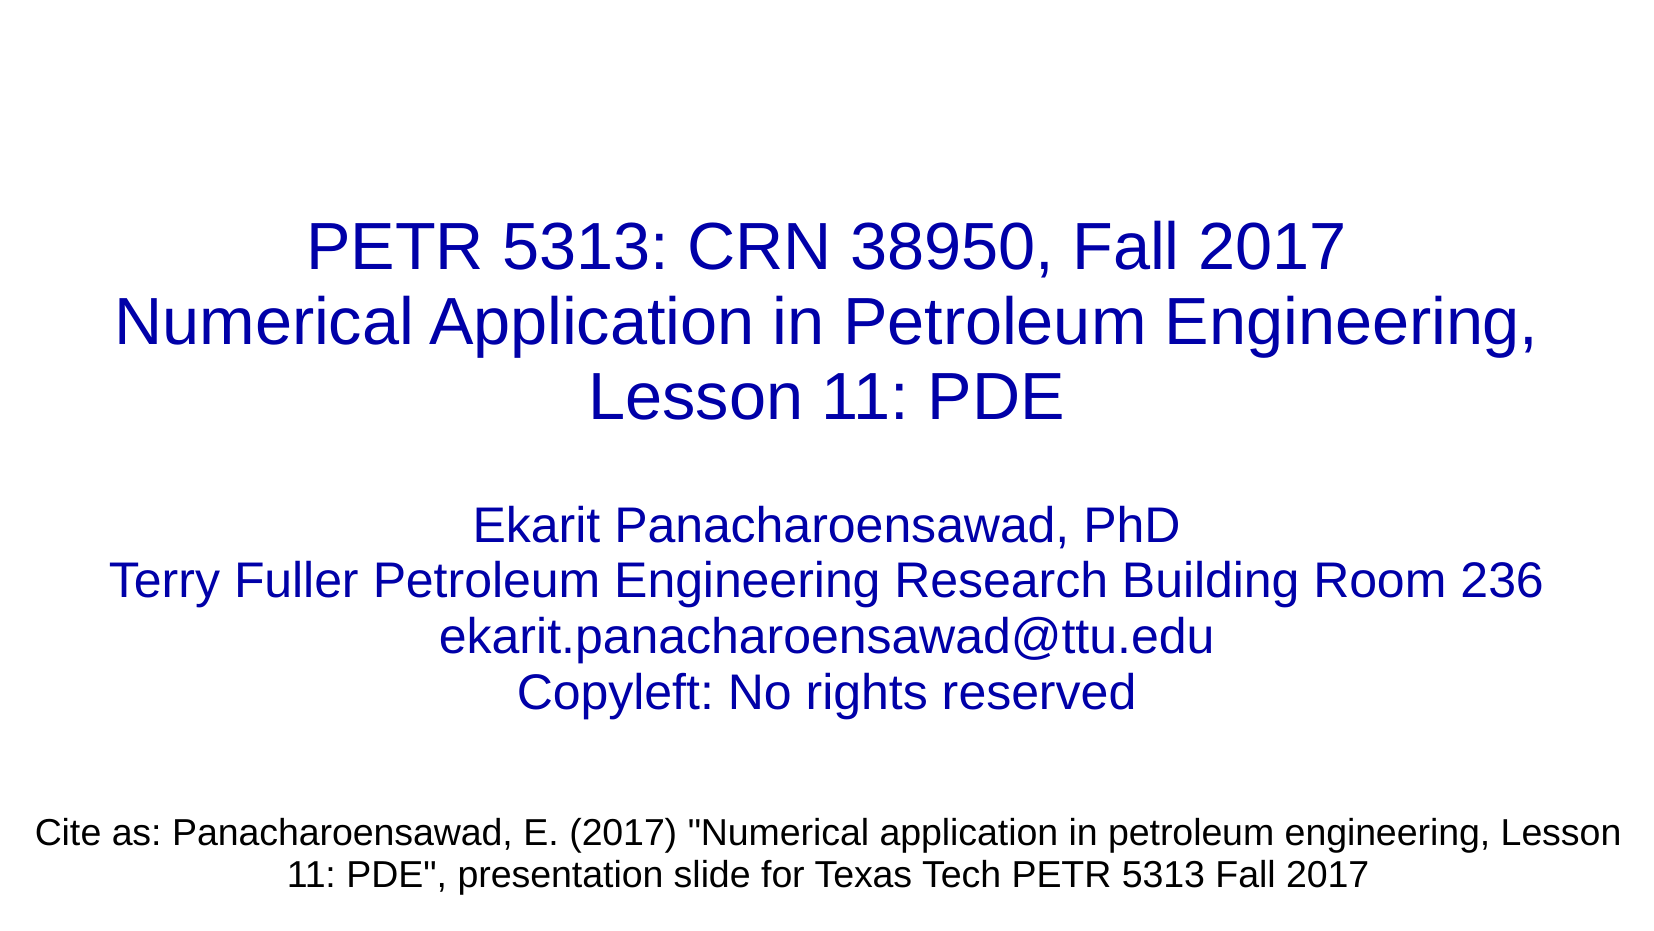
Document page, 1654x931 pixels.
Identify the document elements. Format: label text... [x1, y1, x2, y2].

title Ekarit Panacharoensawad, PhD Terry Fuller Petroleum Engineering Research Building Room 236 ekarit.panacharoensawad@ttu.edu Copyleft: No rights reserved [28, 496, 1626, 721]
title PETR 5313: CRN 38950, Fall 2017 Numerical Application in Petroleum Engineering, Lesson 11: PDE [28, 172, 1626, 470]
text_box Cite as: Panacharoensawad, E. (2017) "Numerical application in petroleum engineering, Lesson 11: PDE", presentation slide for Texas Tech PETR 5313 Fall 2017 [18, 803, 1639, 914]
